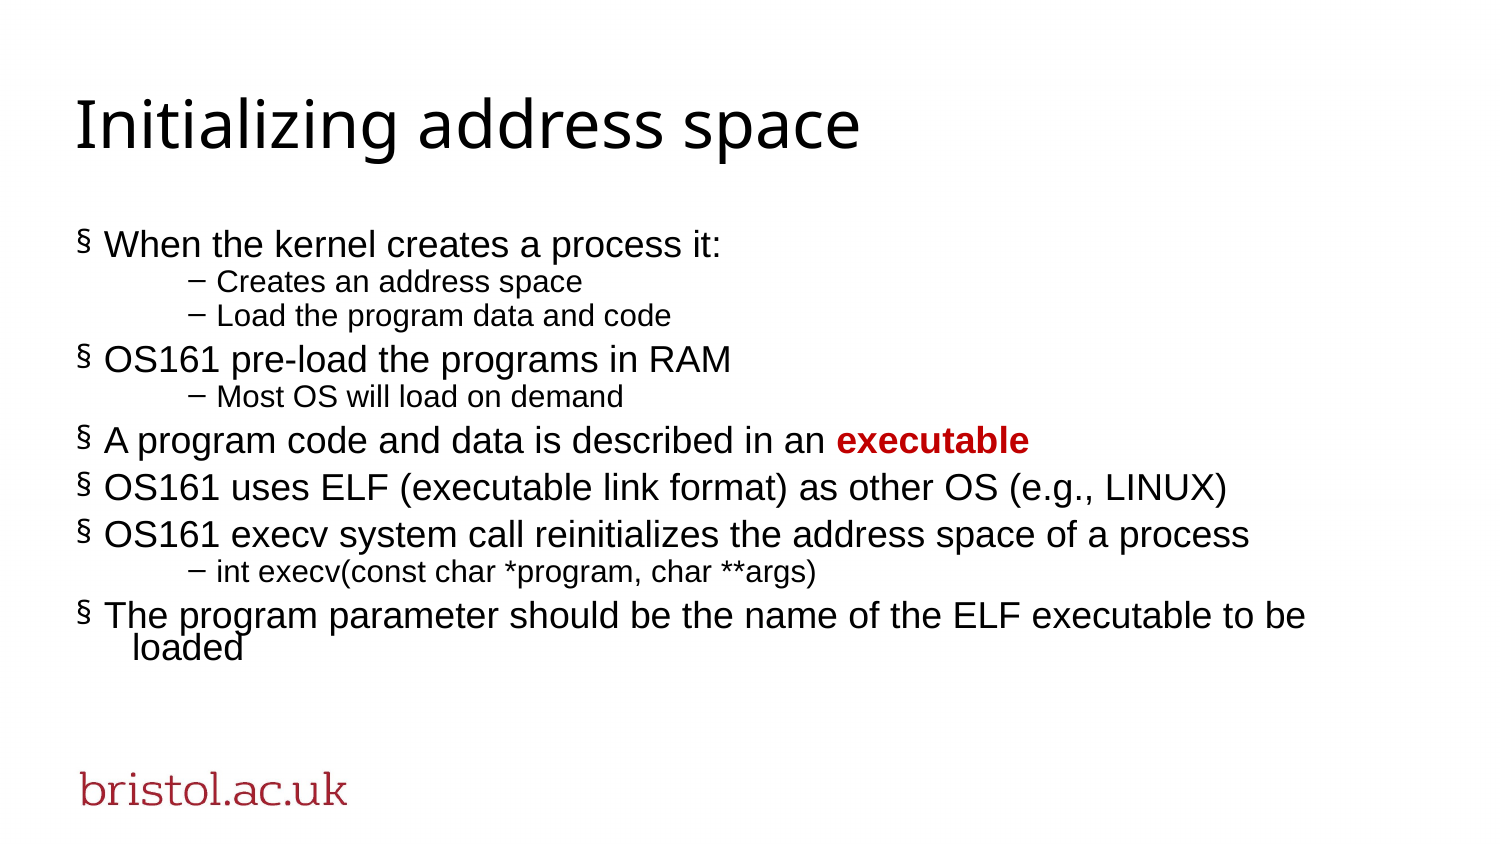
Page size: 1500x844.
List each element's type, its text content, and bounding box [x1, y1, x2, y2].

list When the kernel creates a process it: Creates an address space Load the program data and code OS161 pre-load the programs in RAM Most OS will load on demand A program code and data is described in an executable OS161 uses ELF (executable link format) as other OS (e.g., LINUX) OS161 execv system call reinitializes the address space of a process int execv(const char *program, char **args) The program parameter should be the name of the ELF executable to be loaded [60, 224, 1440, 699]
title Initializing address space [60, 44, 1440, 209]
